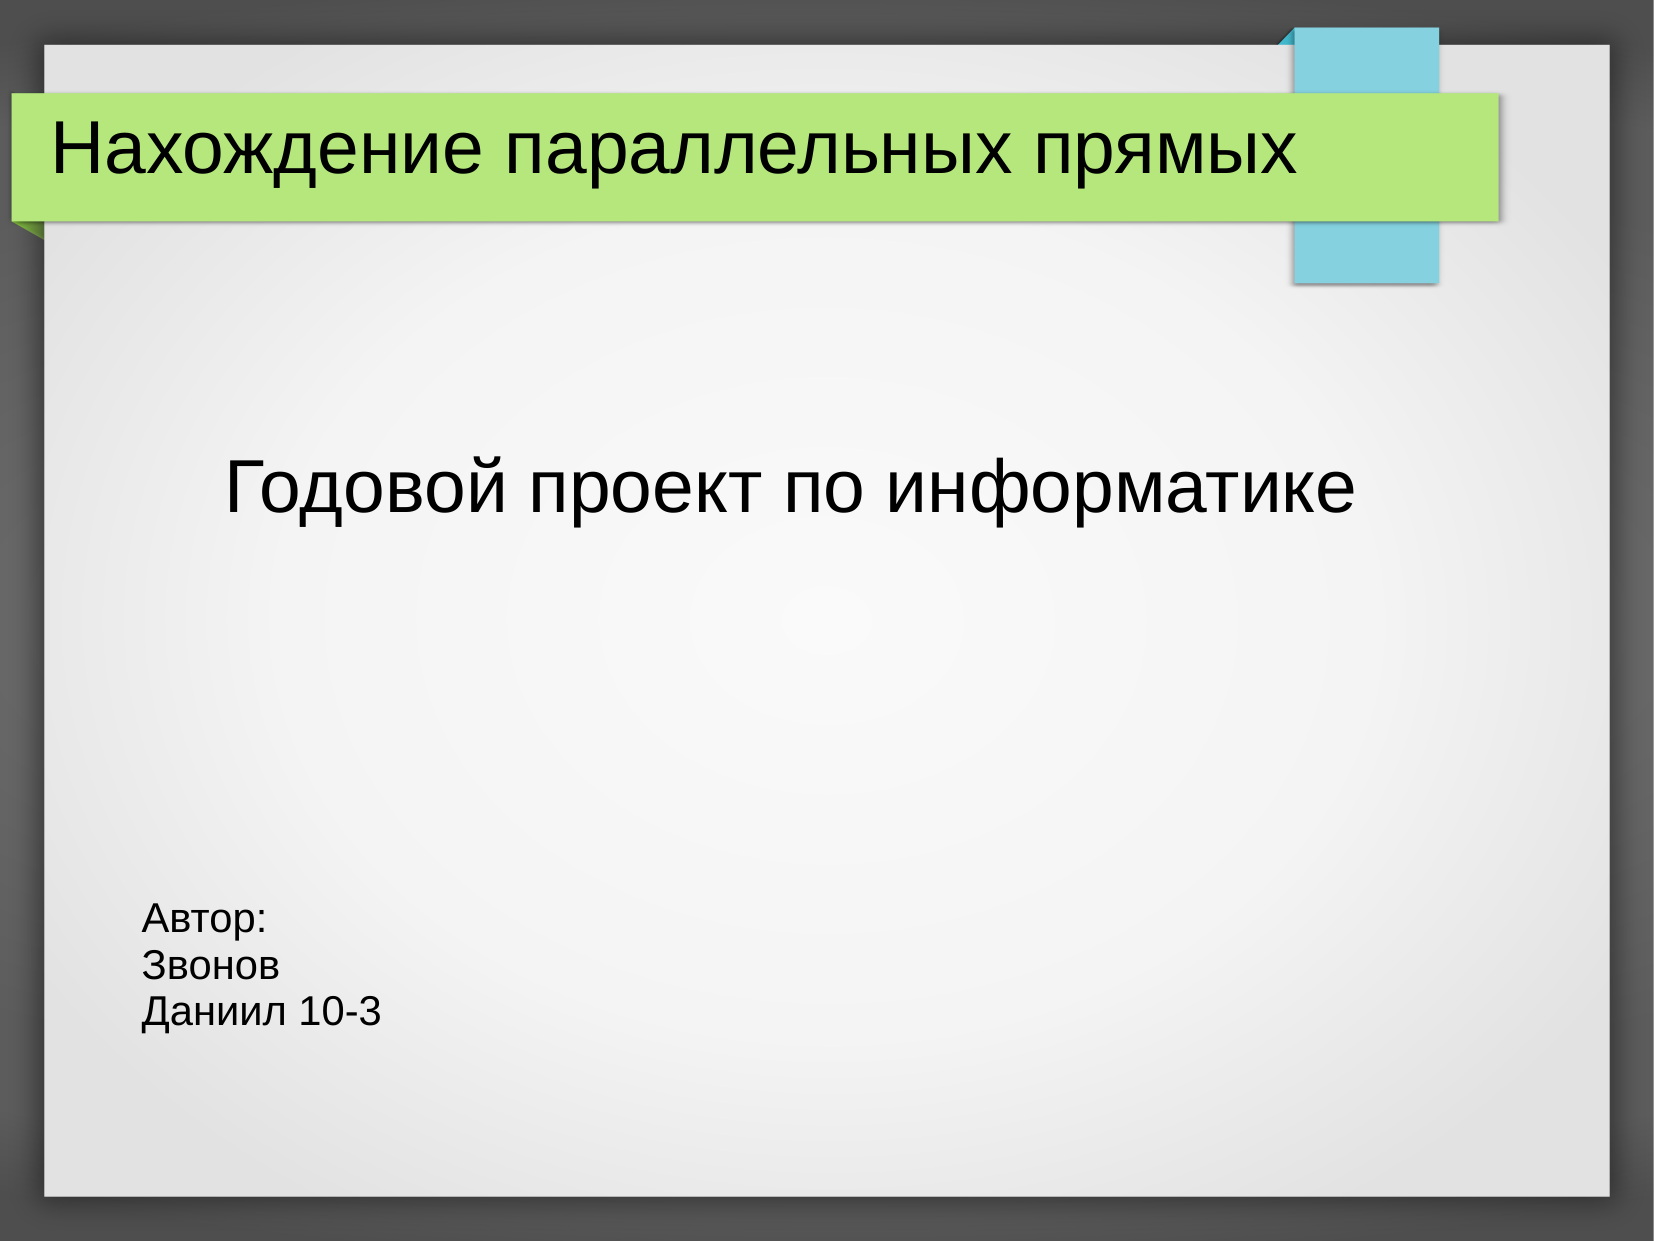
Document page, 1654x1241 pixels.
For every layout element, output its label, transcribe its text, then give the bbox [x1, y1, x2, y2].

text_box Нахождение параллельных прямых [35, 97, 1489, 318]
title [212, 496, 1619, 733]
title [0, 342, 473, 579]
text_box Годовой проект по информатике [106, 437, 1477, 689]
picture [0, 0, 1654, 1241]
subtitle Автор: Звонов Даниил 10-3 [141, 850, 473, 1126]
